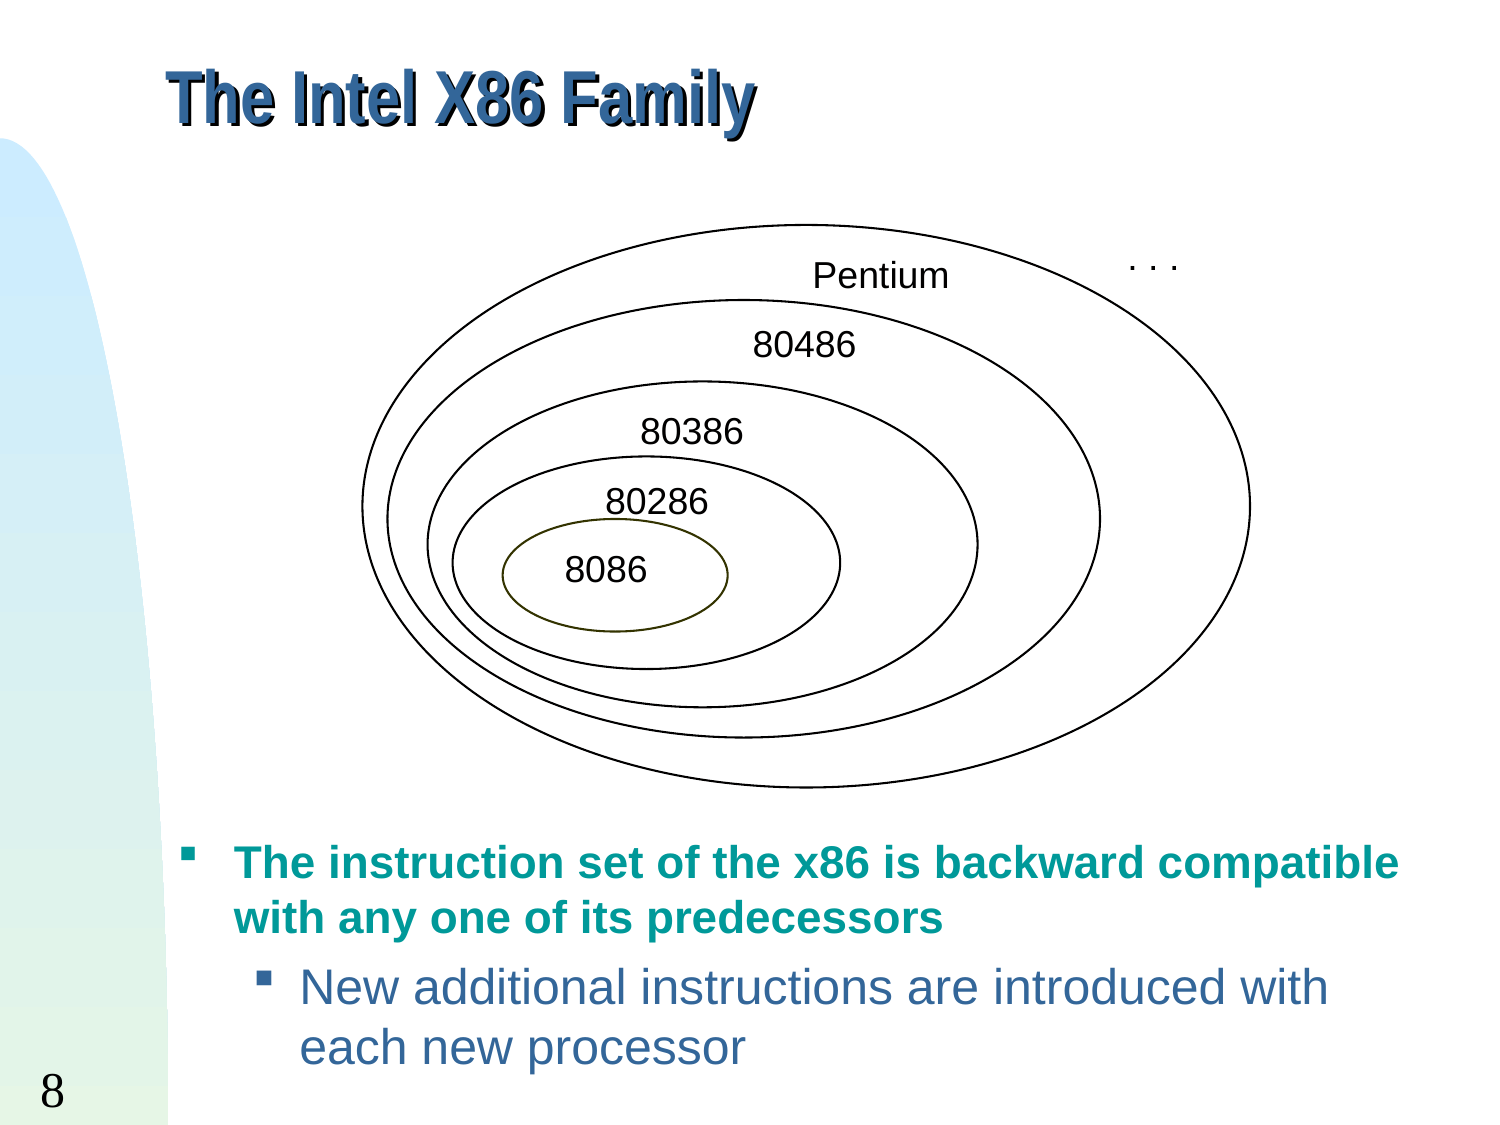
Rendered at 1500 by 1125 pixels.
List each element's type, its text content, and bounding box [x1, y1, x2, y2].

text_box . . . [1112, 224, 1195, 286]
text_box 80286 [590, 468, 724, 530]
text_box 80486 [737, 312, 872, 373]
text_box 80386 [625, 399, 759, 461]
list The instruction set of the x86 is backward compatible with any one of its predecessors New additional instructions are introduced with each new processor [162, 824, 1419, 1088]
text_box 8086 [549, 537, 678, 598]
title The Intel X86 Family [149, 37, 1444, 172]
text_box Pentium [797, 243, 965, 304]
